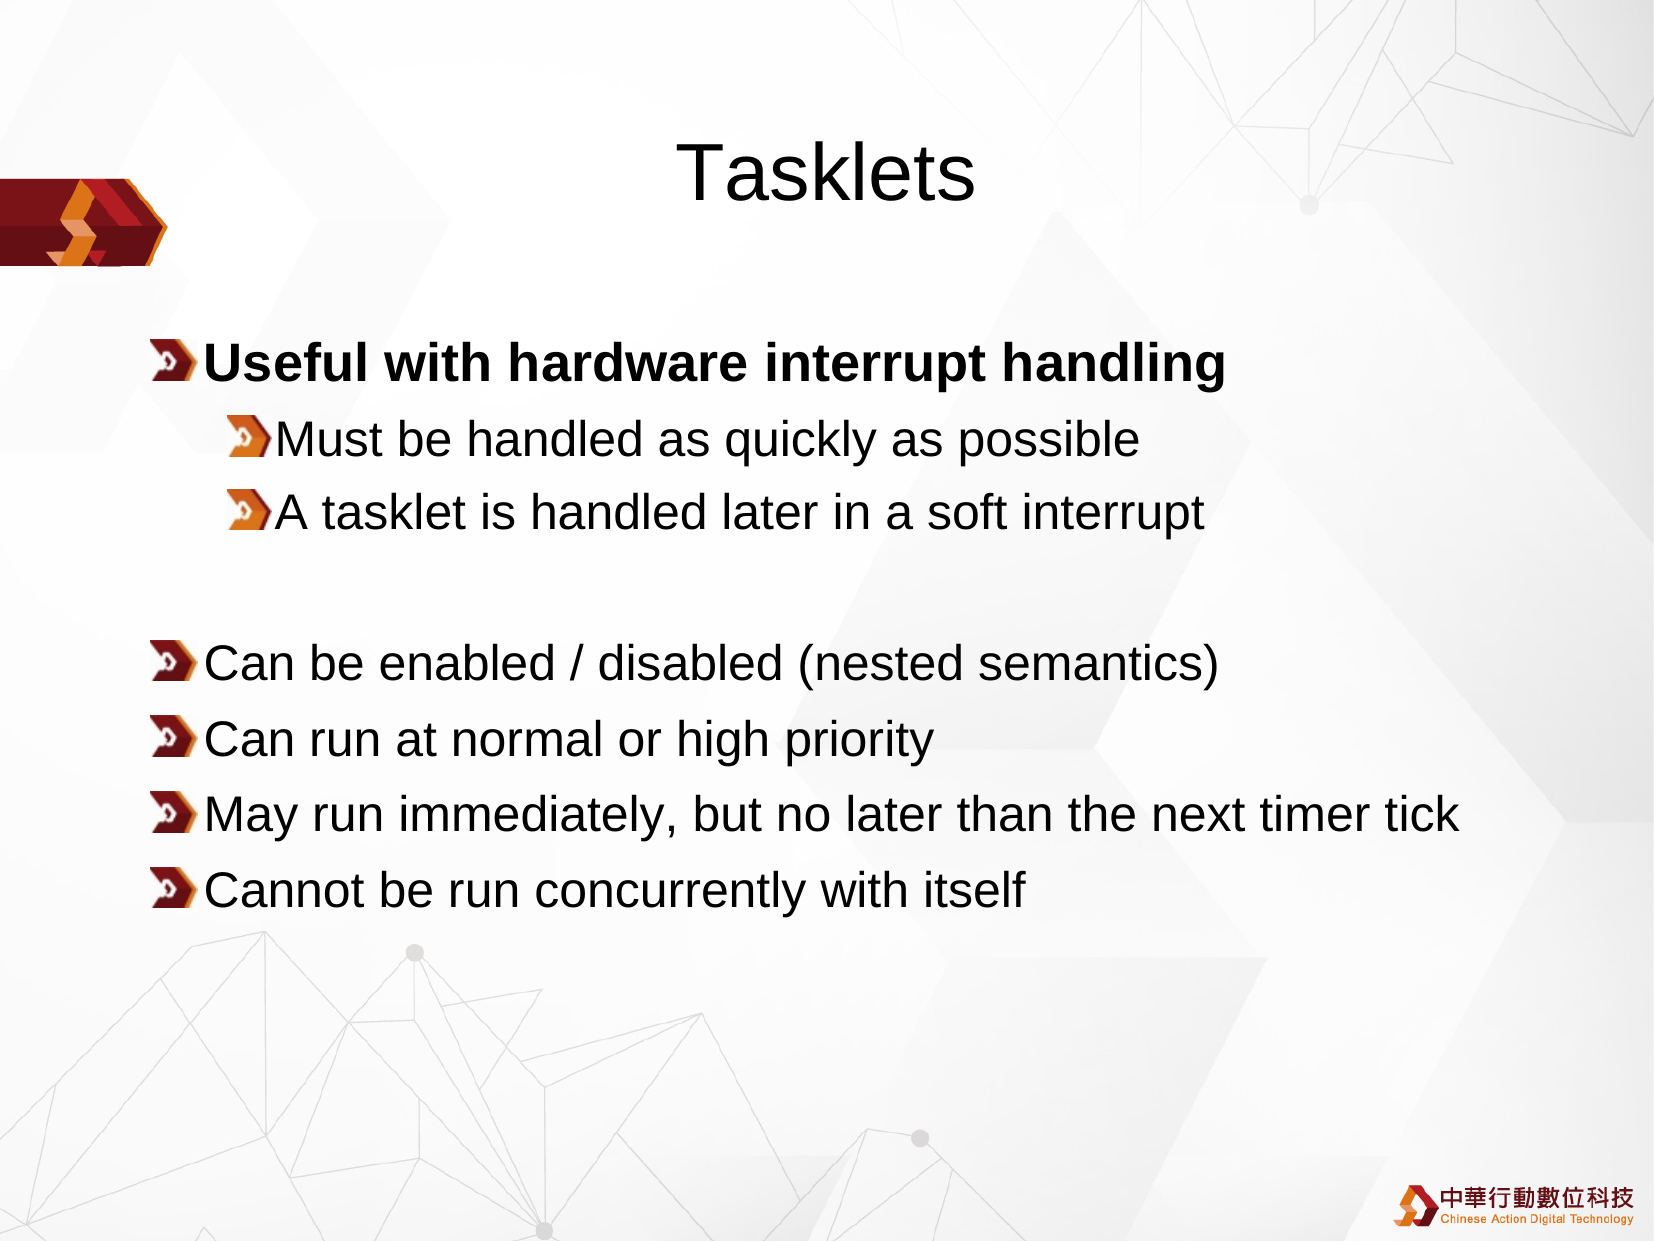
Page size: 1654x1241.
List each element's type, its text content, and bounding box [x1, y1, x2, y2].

title Tasklets [118, 112, 1506, 281]
picture [0, 0, 1654, 1241]
list Useful with hardware interrupt handling Must be handled as quickly as possible A tasklet is handled later in a soft interrupt Can be enabled / disabled (nested semantics) Can run at normal or high priority May run immediately, but no later than the next timer tick Cannot be run concurrently with itself [118, 319, 1571, 1039]
